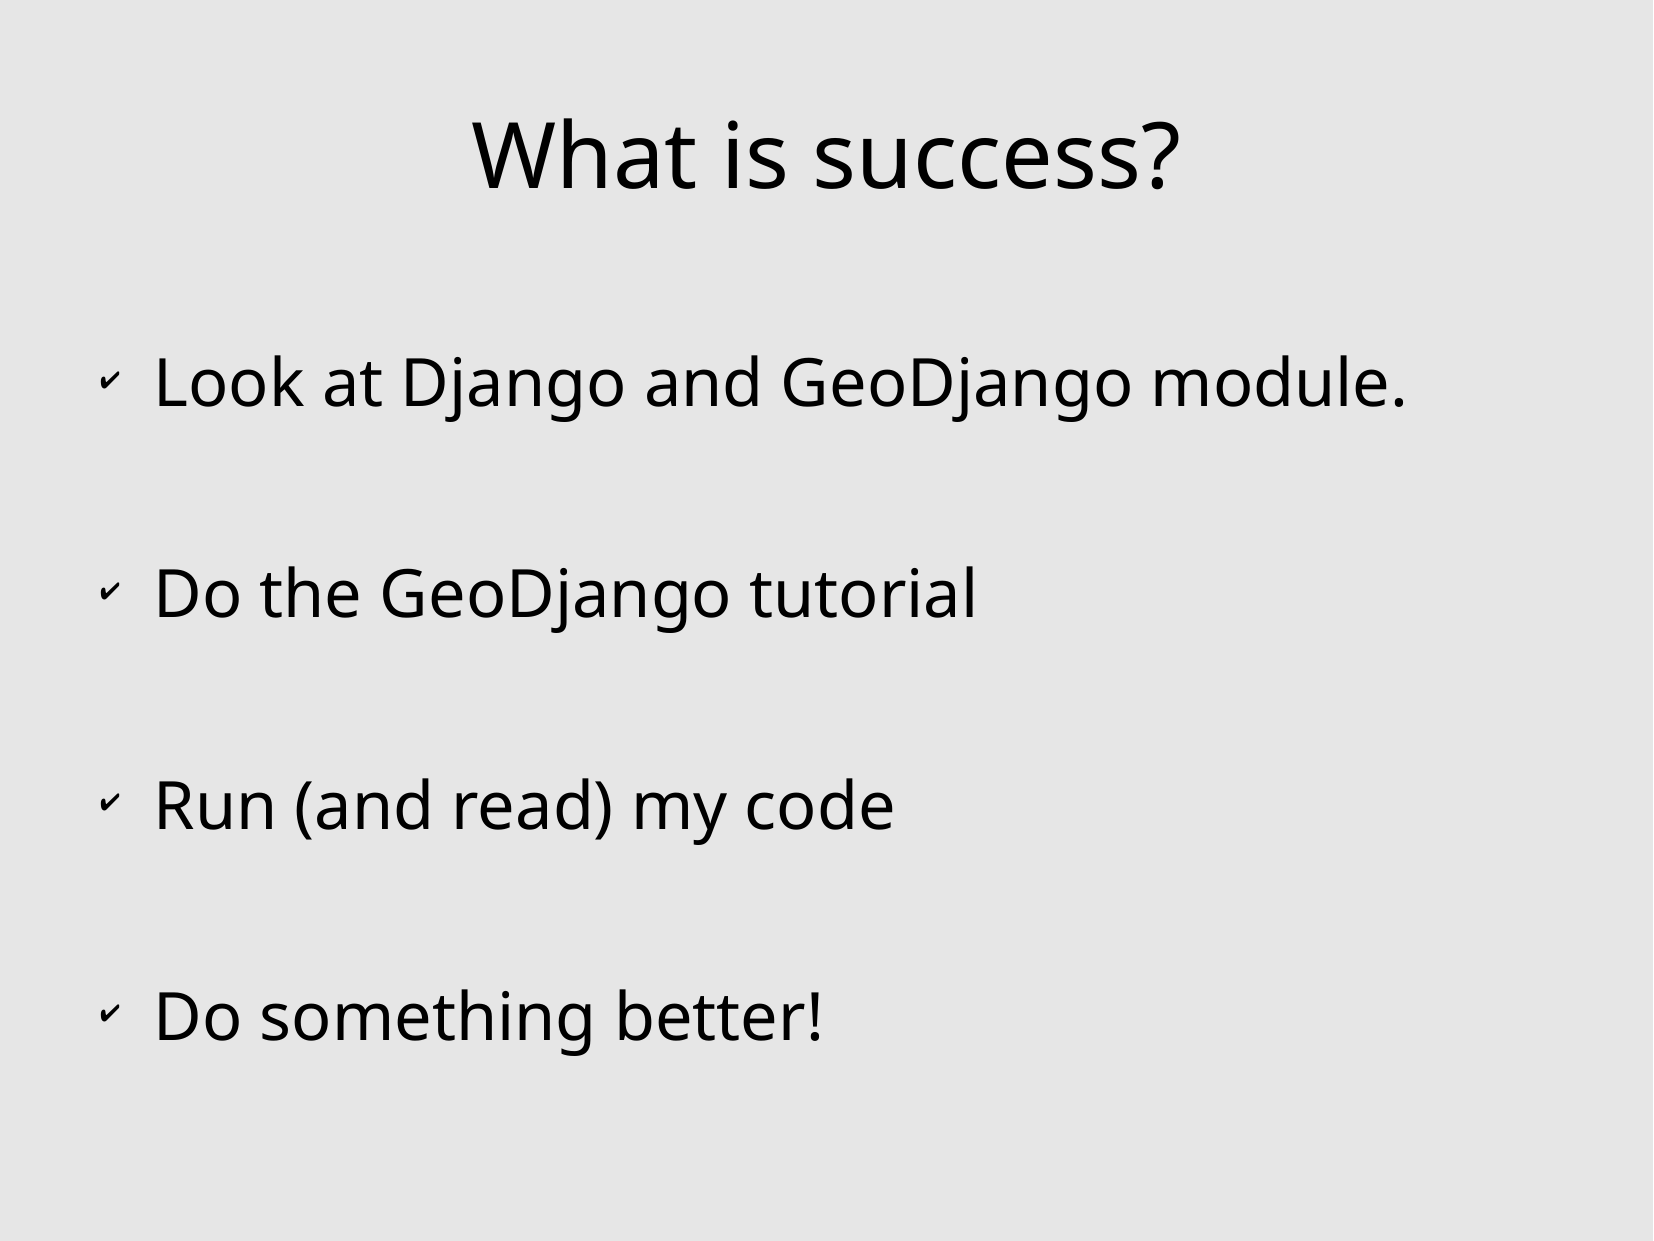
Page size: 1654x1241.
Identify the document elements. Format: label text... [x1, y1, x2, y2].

title What is success? [82, 49, 1571, 257]
list Look at Django and GeoDjango module. Do the GeoDjango tutorial Run (and read) my code Do something better! [82, 290, 1571, 1010]
